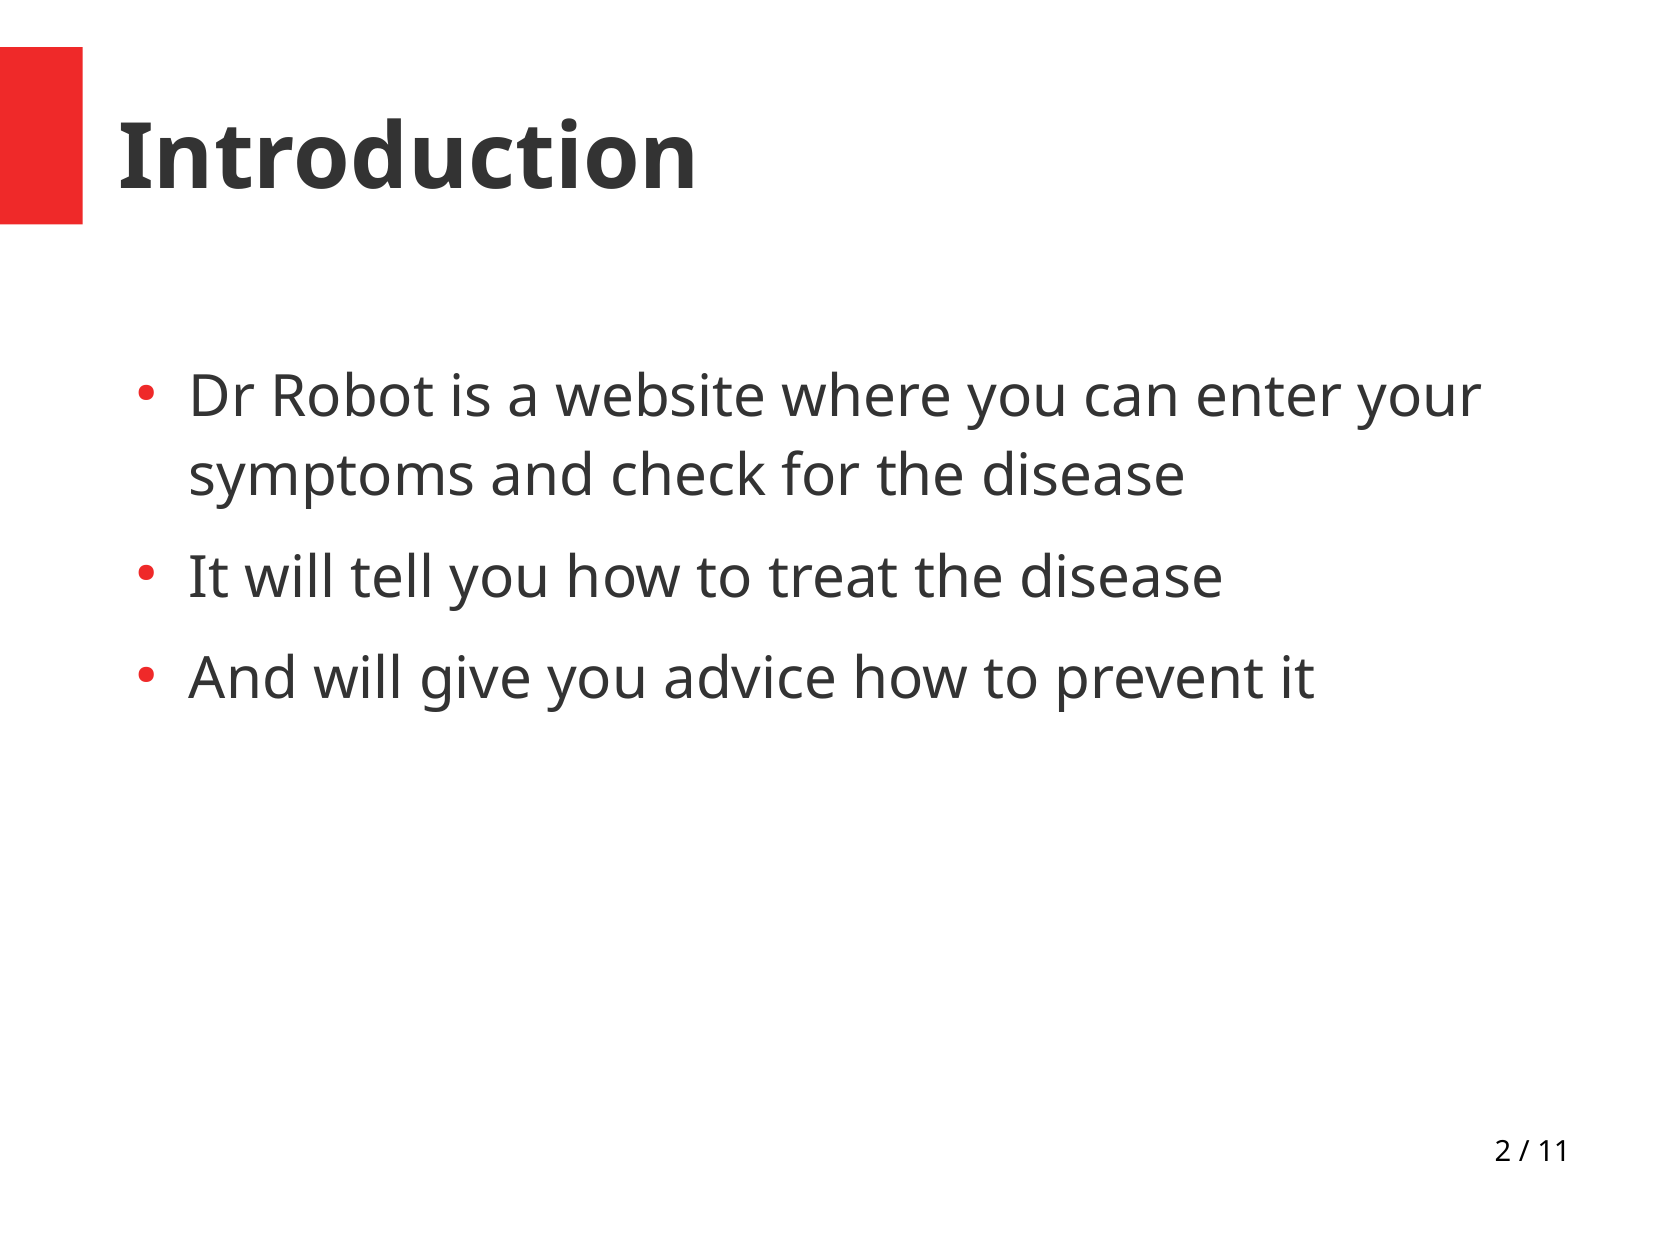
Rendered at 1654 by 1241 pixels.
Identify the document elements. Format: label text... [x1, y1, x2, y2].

list Dr Robot is a website where you can enter your symptoms and check for the disease It will tell you how to treat the disease And will give you advice how to prevent it [118, 354, 1536, 1074]
title Introduction [118, 49, 1571, 257]
